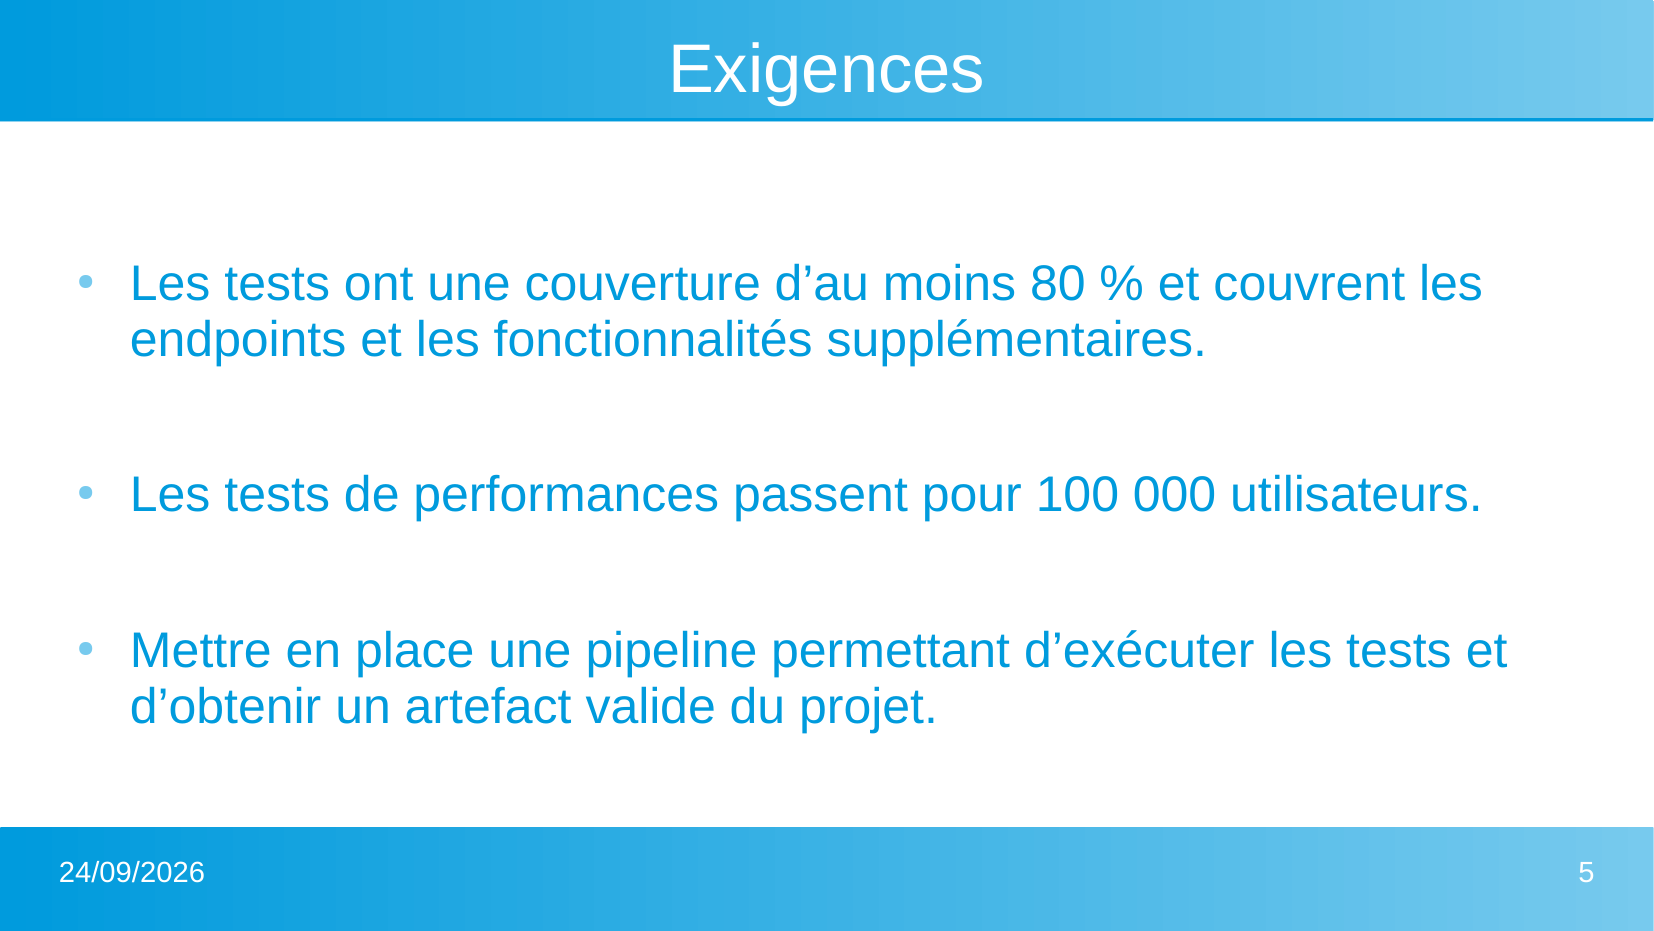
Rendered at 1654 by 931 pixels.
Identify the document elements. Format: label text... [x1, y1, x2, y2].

list Les tests ont une couverture d’au moins 80 % et couvrent les endpoints et les fonctionnalités supplémentaires. Les tests de performances passent pour 100 000 utilisateurs. Mettre en place une pipeline permettant d’exécuter les tests et d’obtenir un artefact valide du projet. [59, 177, 1595, 768]
title Exigences [59, 29, 1595, 108]
